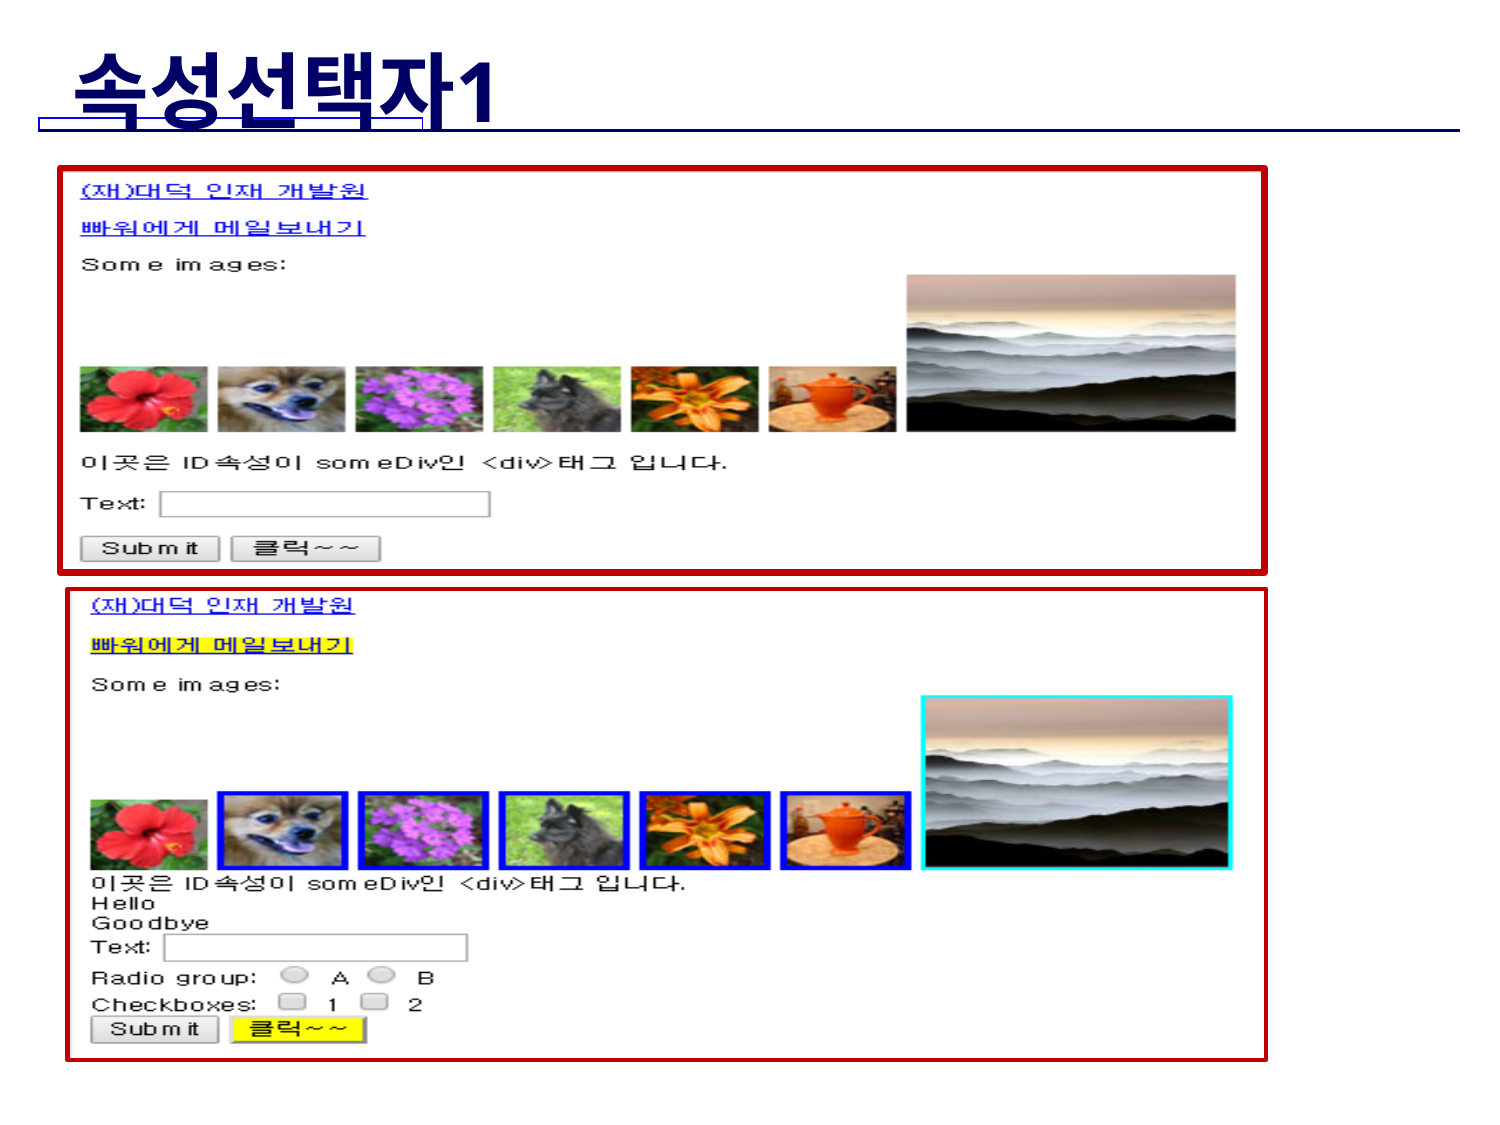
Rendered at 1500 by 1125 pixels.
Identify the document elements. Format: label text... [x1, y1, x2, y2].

title 속성선택자1 [58, 31, 1077, 110]
picture [63, 171, 1262, 570]
list [38, 204, 1460, 1050]
picture [70, 591, 1264, 1058]
